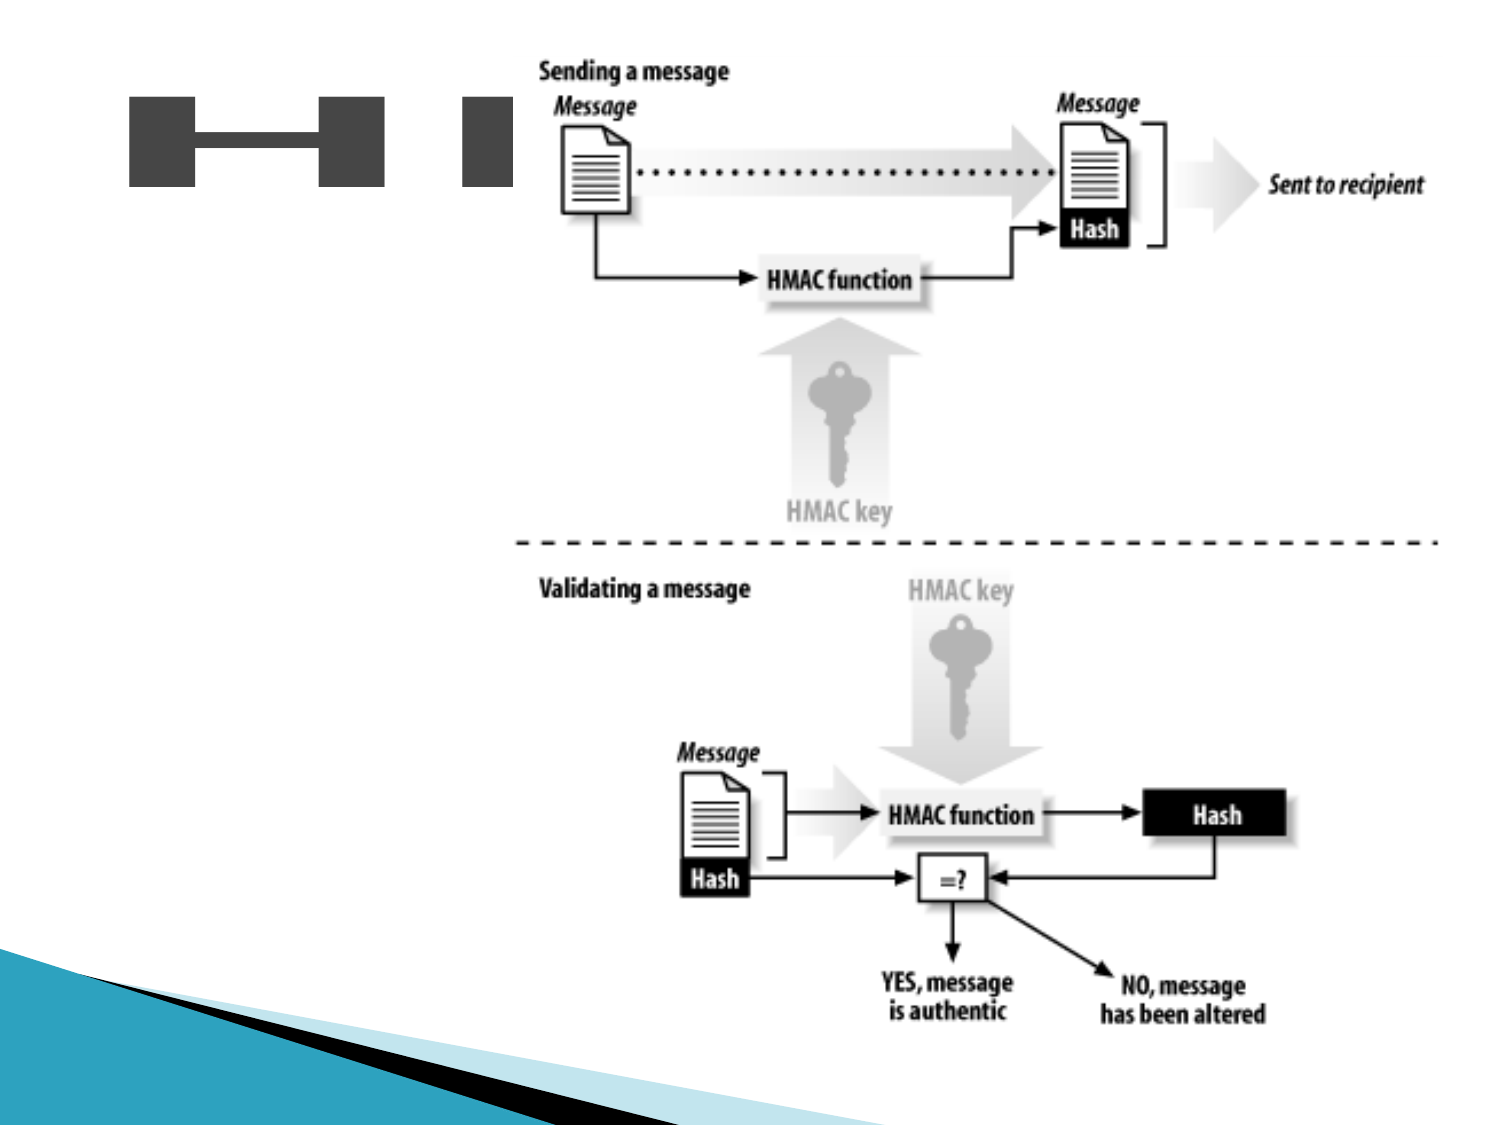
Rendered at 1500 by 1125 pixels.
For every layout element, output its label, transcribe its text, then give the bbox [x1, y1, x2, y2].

title HMAC [75, 45, 1426, 233]
picture [513, 55, 1443, 1036]
